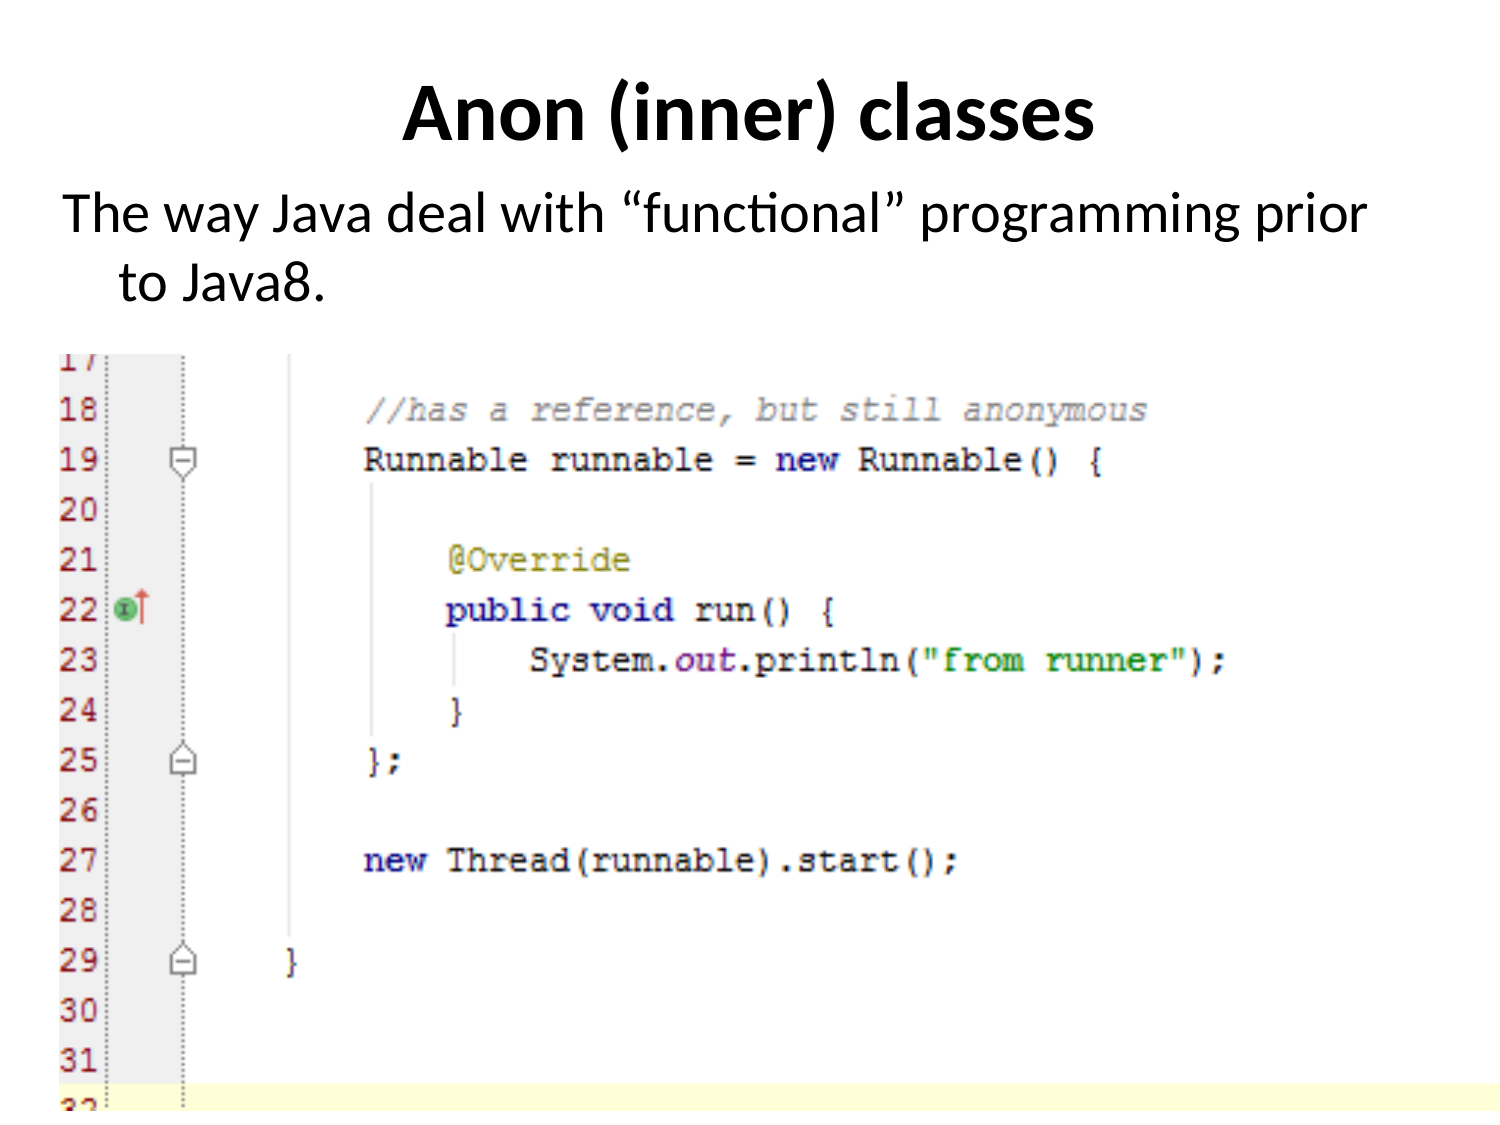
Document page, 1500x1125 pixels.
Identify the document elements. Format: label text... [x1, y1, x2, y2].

list The way Java deal with “functional” programming prior to Java8. [62, 176, 1413, 493]
title Anon (inner) classes [75, 44, 1425, 177]
picture [59, 354, 1500, 1111]
